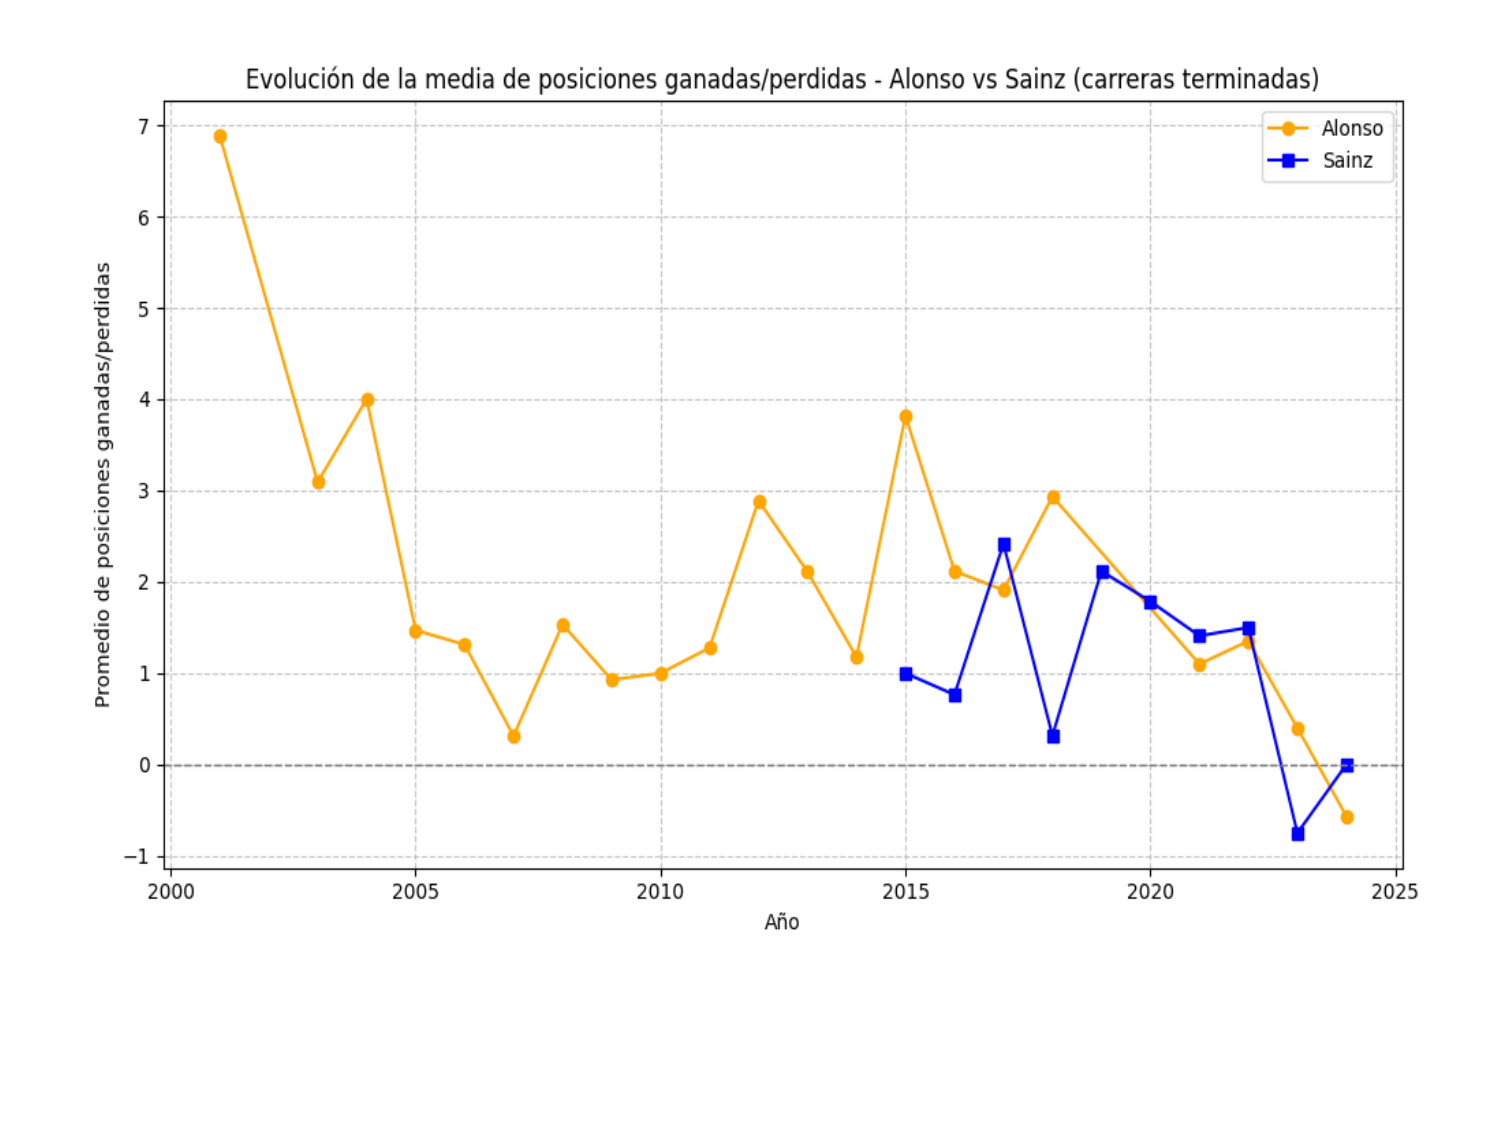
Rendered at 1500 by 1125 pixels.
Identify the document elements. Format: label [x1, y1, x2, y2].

picture [75, 43, 1441, 957]
